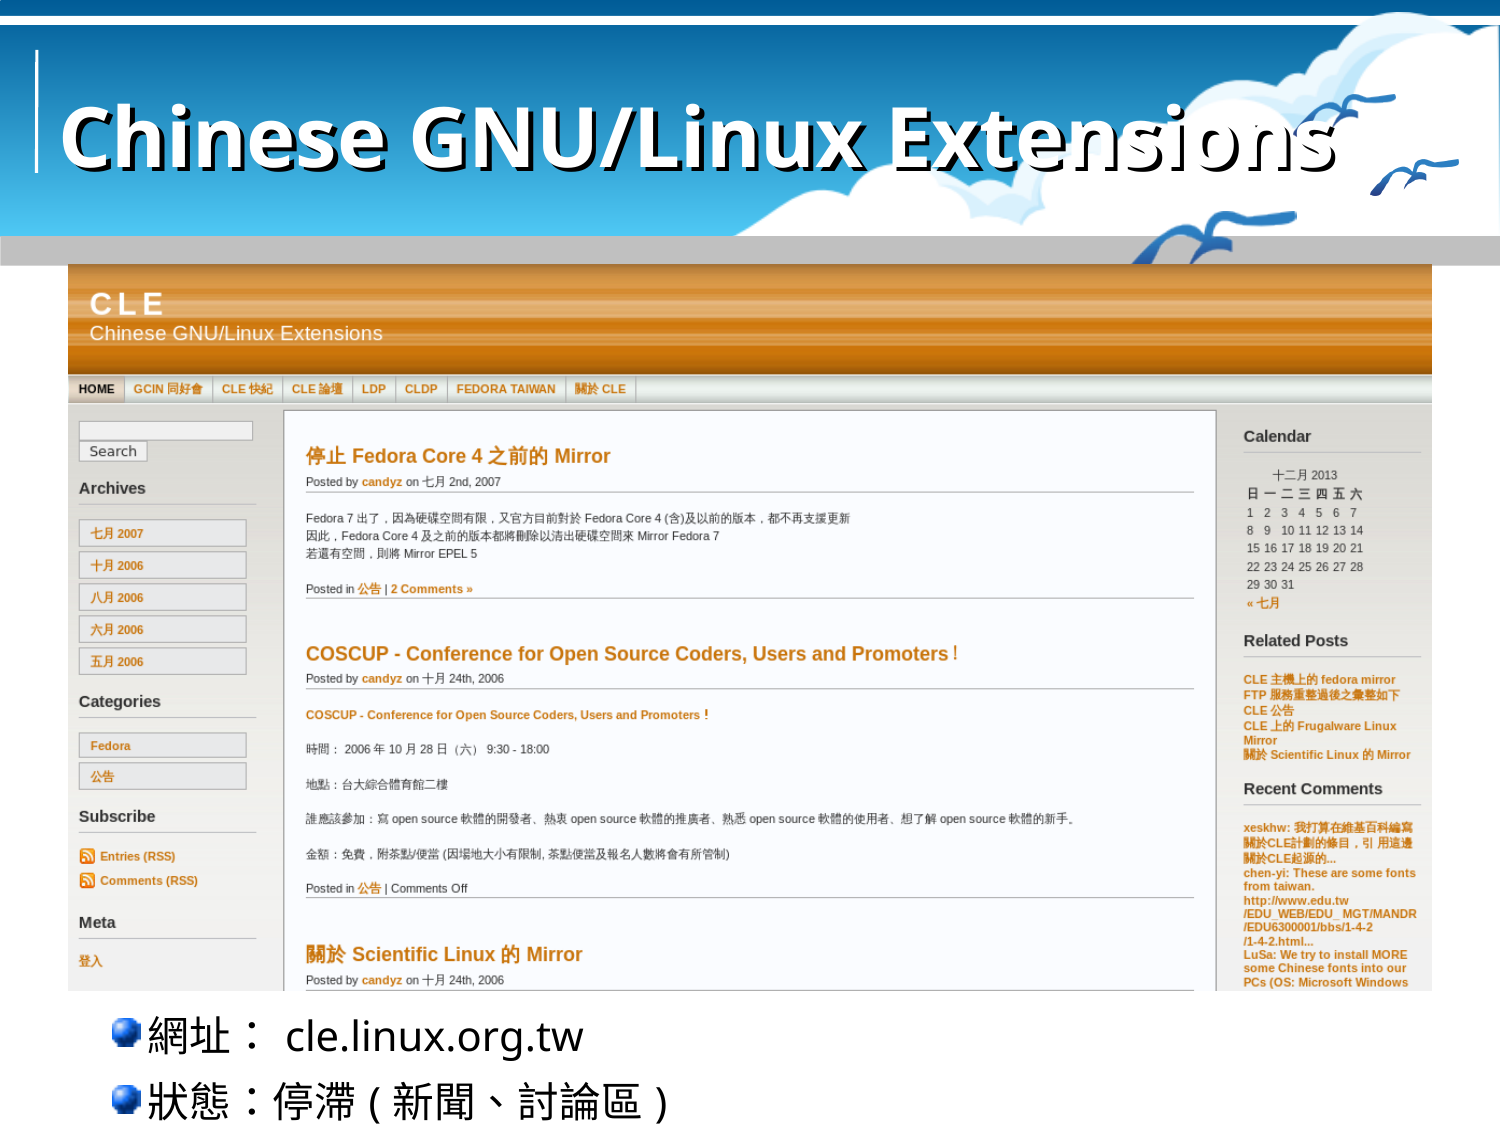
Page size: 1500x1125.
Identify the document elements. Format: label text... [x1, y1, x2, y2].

picture [68, 12, 1500, 991]
title Chinese GNU/Linux Extensions [59, 86, 1465, 186]
text_box 網址：cle.linux.org.tw 狀態：停滯(新聞、討論區) [97, 995, 1422, 1100]
picture [112, 1100, 141, 1114]
